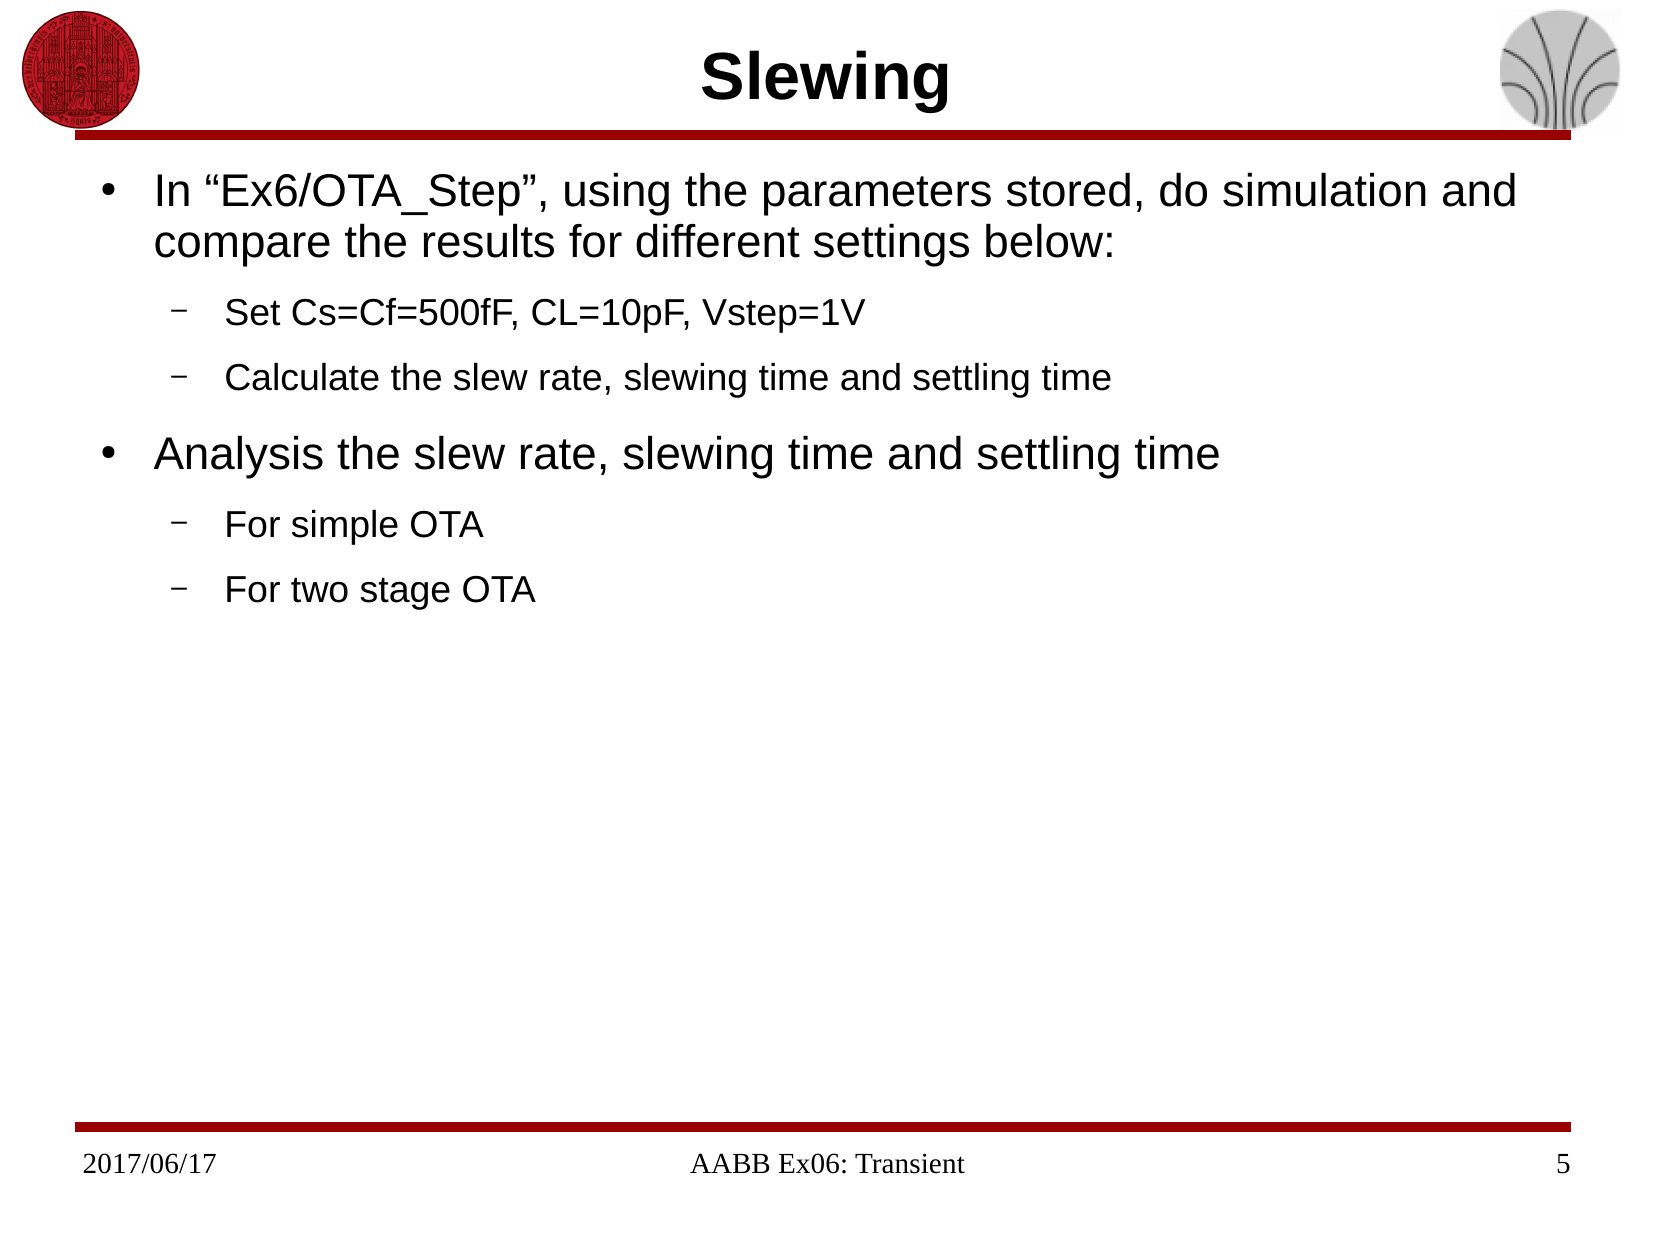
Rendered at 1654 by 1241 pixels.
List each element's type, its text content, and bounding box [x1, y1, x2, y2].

title Slewing [82, 25, 1571, 127]
picture [20, 9, 141, 130]
picture [1500, 9, 1621, 131]
list In “Ex6/OTA_Step”, using the parameters stored, do simulation and compare the results for different settings below: Set Cs=Cf=500fF, CL=10pF, Vstep=1V Calculate the slew rate, slewing time and settling time Analysis the slew rate, slewing time and settling time For simple OTA For two stage OTA [82, 165, 1571, 1111]
